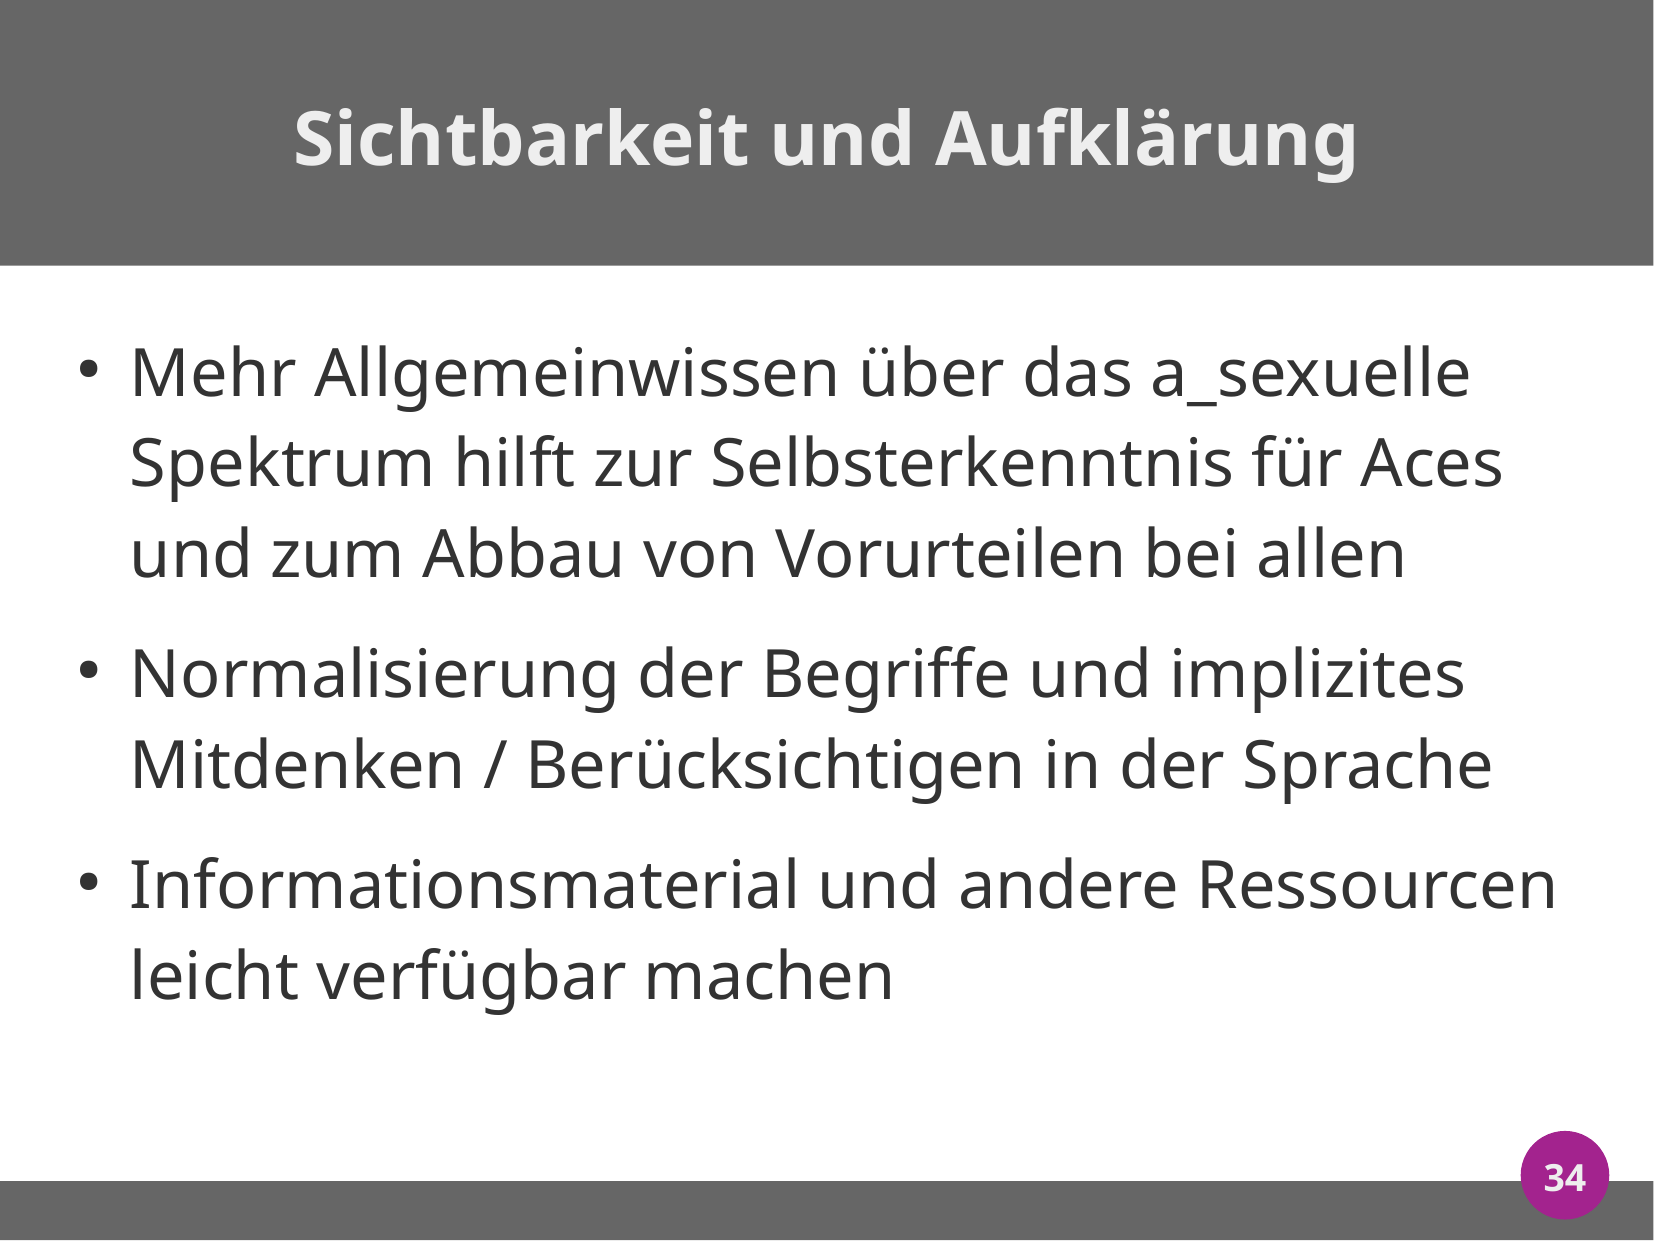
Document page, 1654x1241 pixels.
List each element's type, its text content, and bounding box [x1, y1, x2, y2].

title Sichtbarkeit und Aufklärung [59, 11, 1595, 260]
list Mehr Allgemeinwissen über das a_sexuelle Spektrum hilft zur Selbsterkenntnis für Aces und zum Abbau von Vorurteilen bei allen Normalisierung der Begriffe und implizites Mitdenken / Berücksichtigen in der Sprache Informationsmaterial und andere Ressourcen leicht verfügbar machen [59, 324, 1595, 1152]
